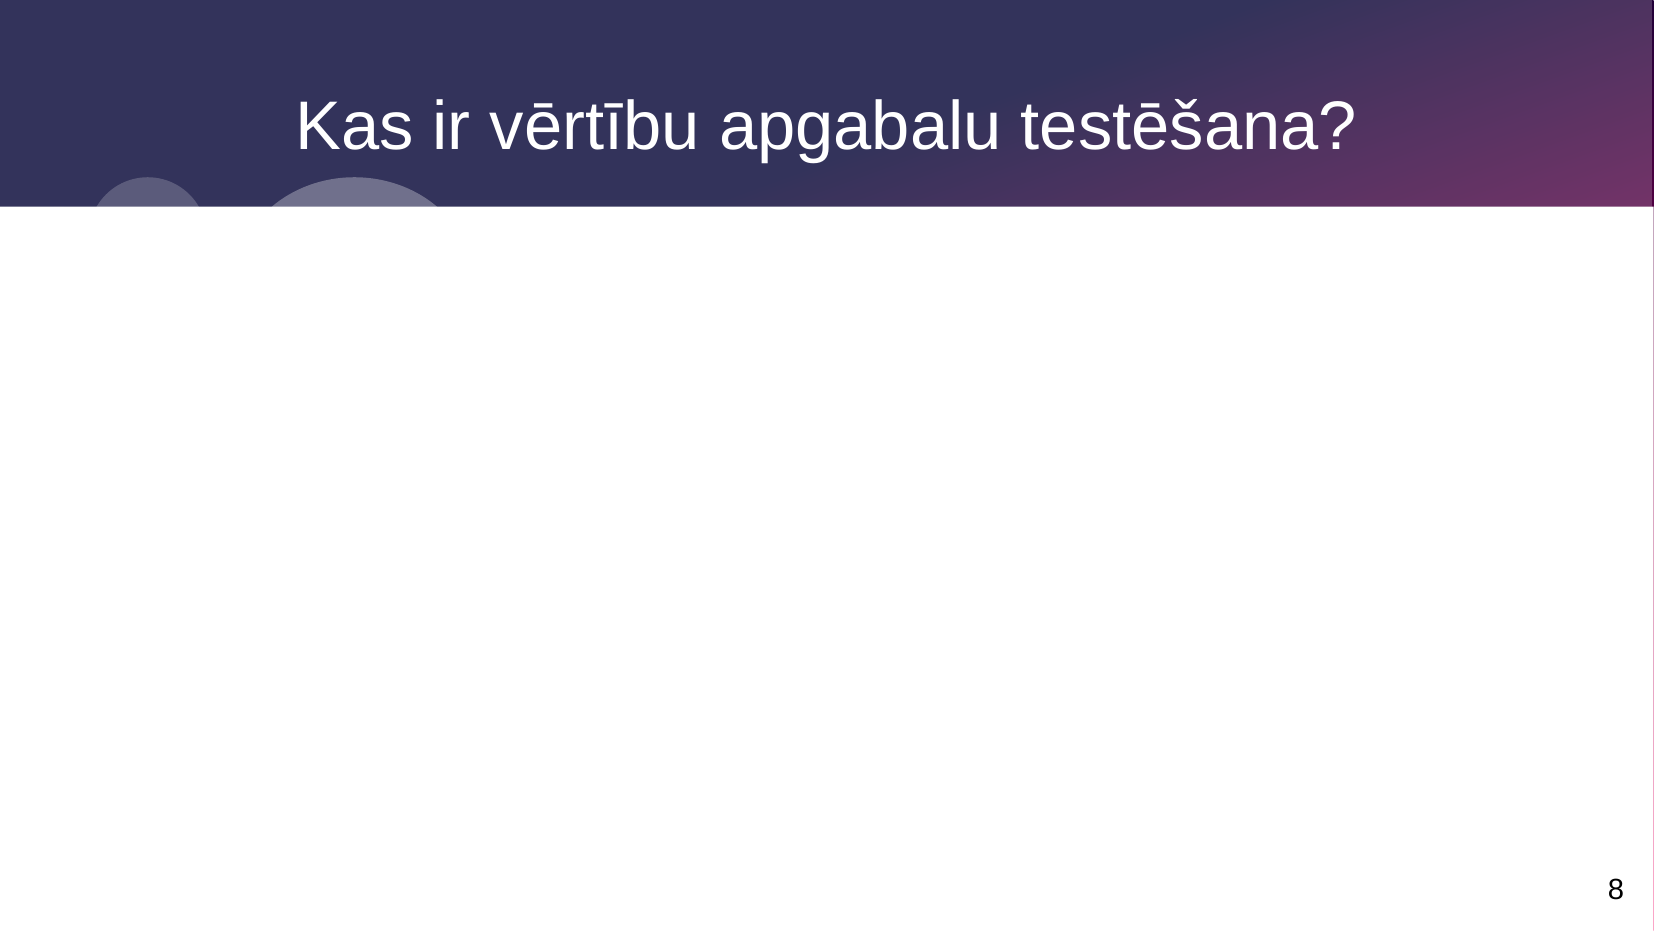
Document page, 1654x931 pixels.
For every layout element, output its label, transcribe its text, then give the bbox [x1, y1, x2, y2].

title Kas ir vērtību apgabalu testēšana? [88, 44, 1565, 207]
